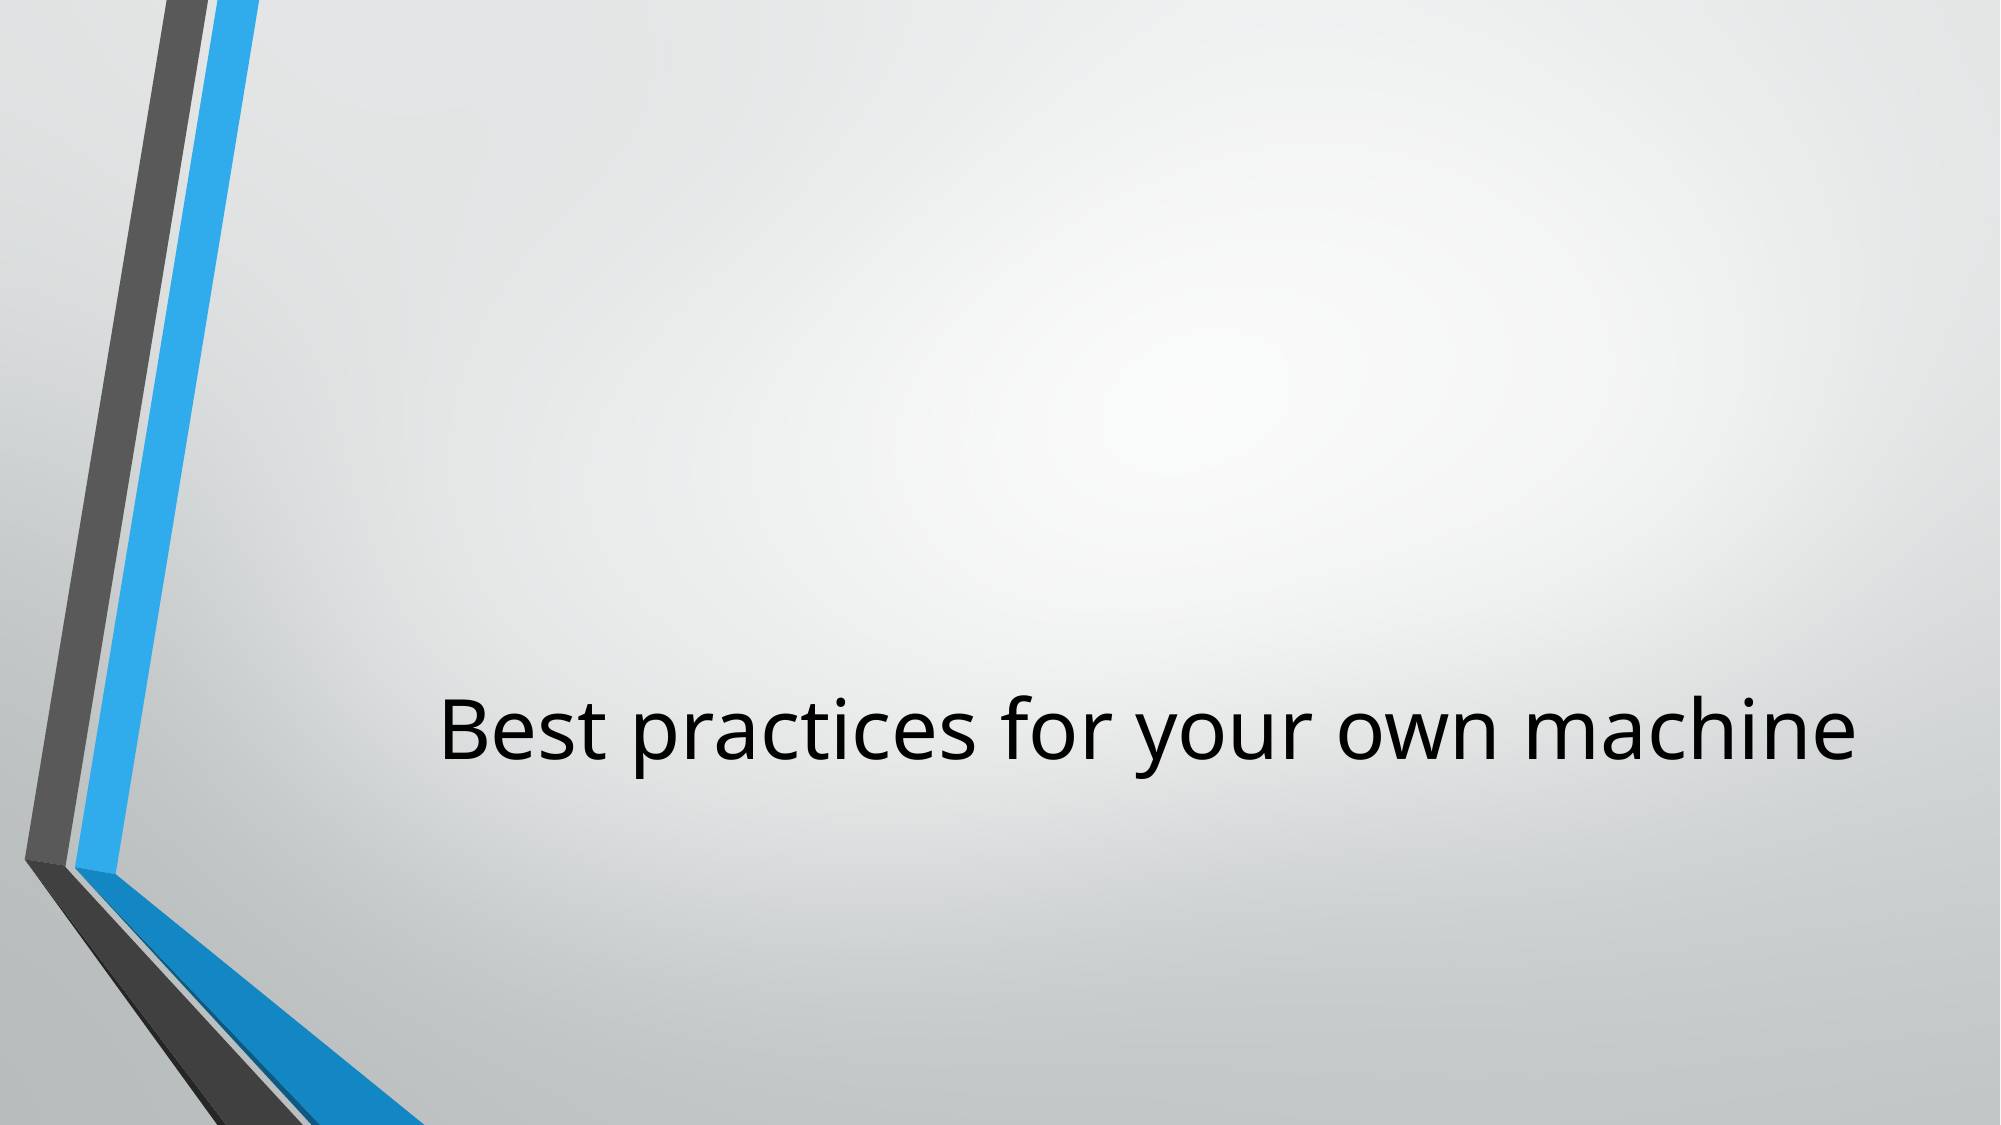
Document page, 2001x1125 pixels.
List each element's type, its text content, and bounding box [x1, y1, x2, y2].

title Best practices for your own machine [421, 437, 1887, 784]
